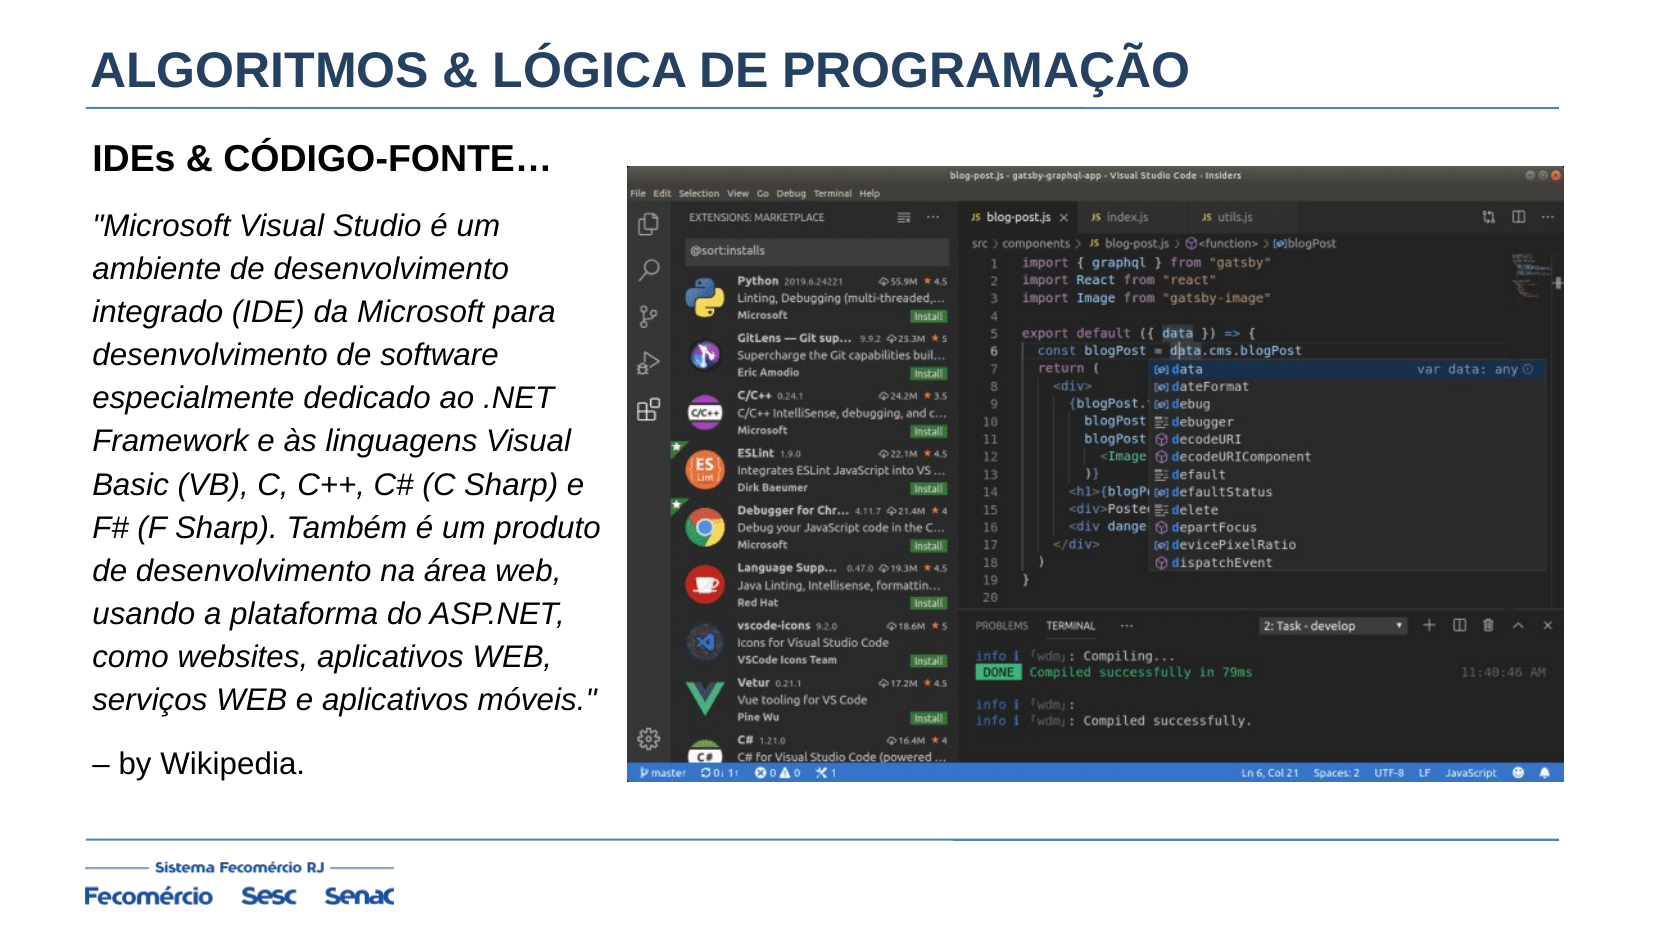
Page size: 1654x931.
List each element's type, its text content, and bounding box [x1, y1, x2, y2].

text_box IDEs & CÓDIGO-FONTE… "Microsoft Visual Studio é um ambiente de desenvolvimento integrado (IDE) da Microsoft para desenvolvimento de software especialmente dedicado ao .NET Framework e às linguagens Visual Basic (VB), C, C++, C# (C Sharp) e F# (F Sharp). Também é um produto de desenvolvimento na área web, usando a plataforma do ASP.NET, como websites, aplicativos WEB, serviços WEB e aplicativos móveis." – by Wikipedia. [77, 112, 628, 836]
picture [62, 845, 416, 921]
text_box ALGORITMOS & LÓGICA DE PROGRAMAÇÃO [90, 32, 1564, 104]
picture [627, 166, 1564, 782]
